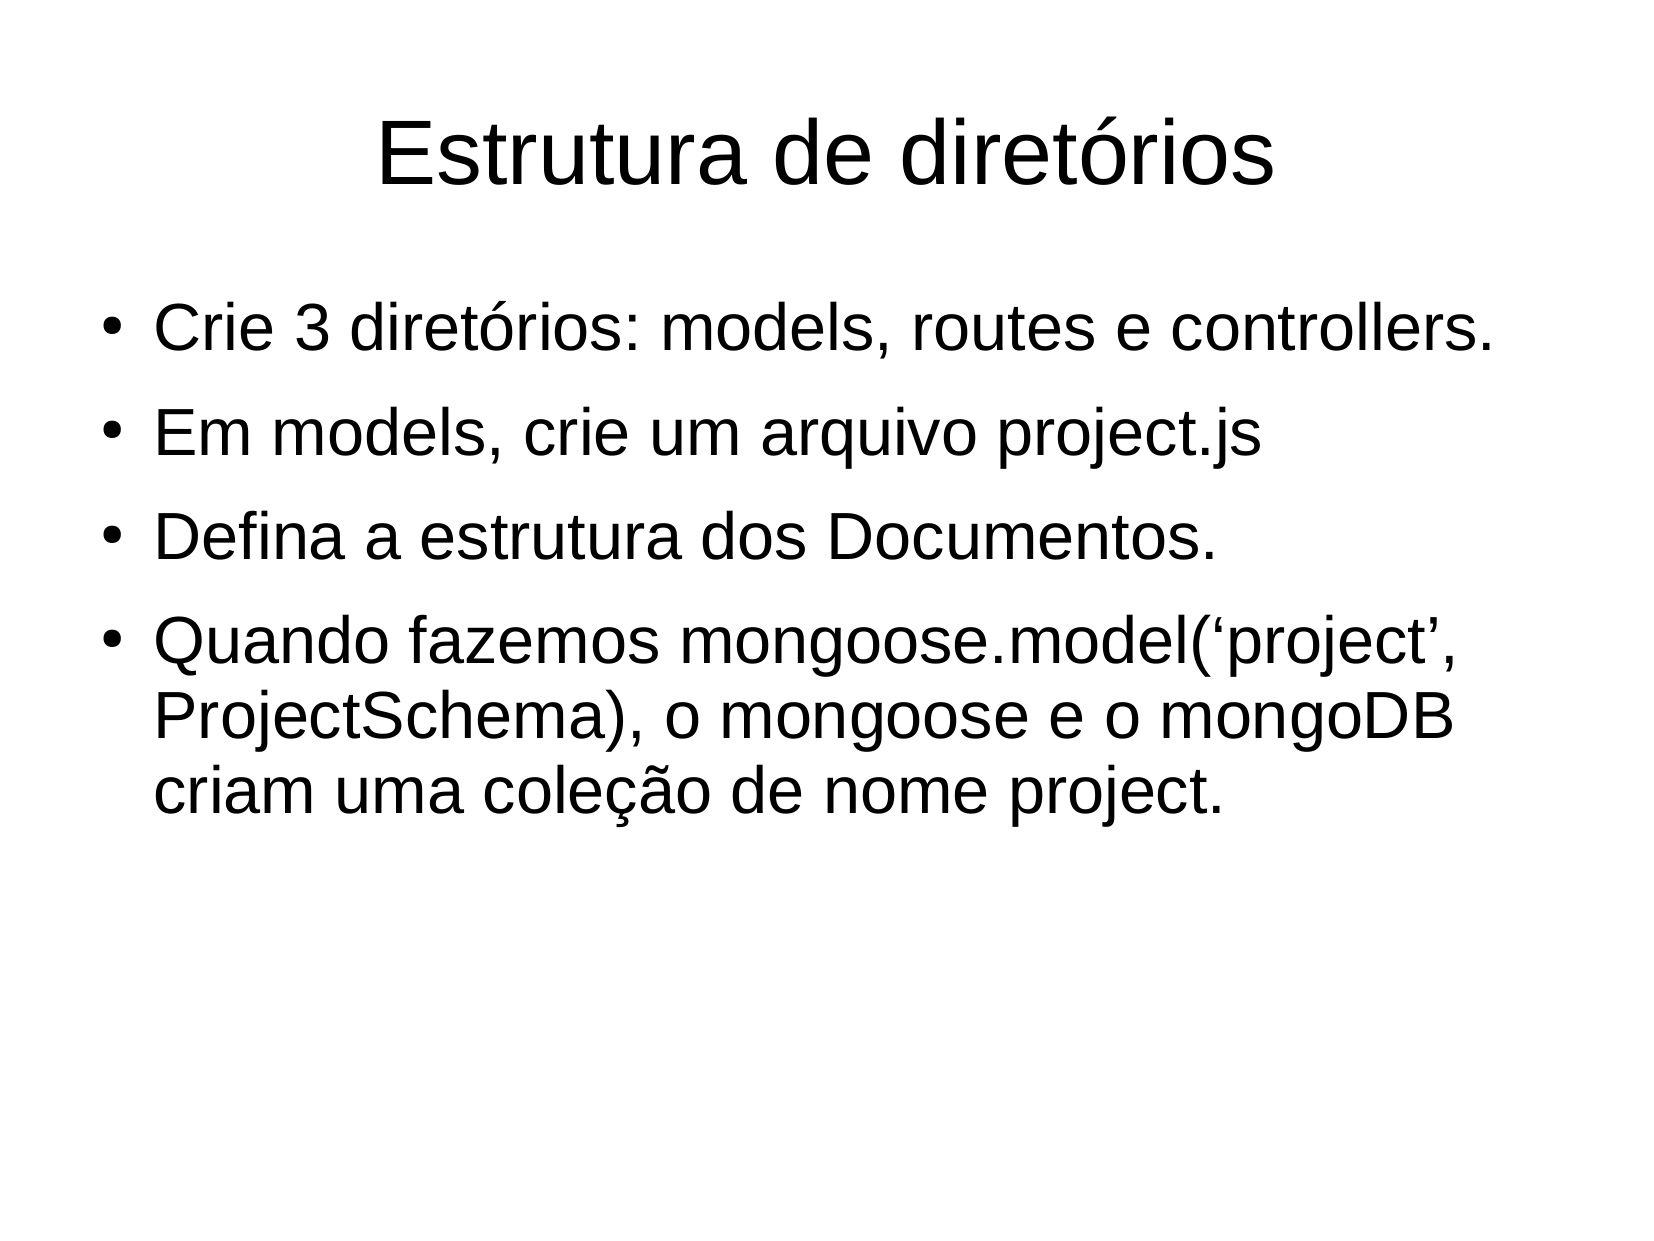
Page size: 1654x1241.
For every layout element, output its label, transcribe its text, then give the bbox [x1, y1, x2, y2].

title Estrutura de diretórios [82, 49, 1571, 257]
list Crie 3 diretórios: models, routes e controllers. Em models, crie um arquivo project.js Defina a estrutura dos Documentos. Quando fazemos mongoose.model(‘project’, ProjectSchema), o mongoose e o mongoDB criam uma coleção de nome project. [82, 290, 1571, 1010]
